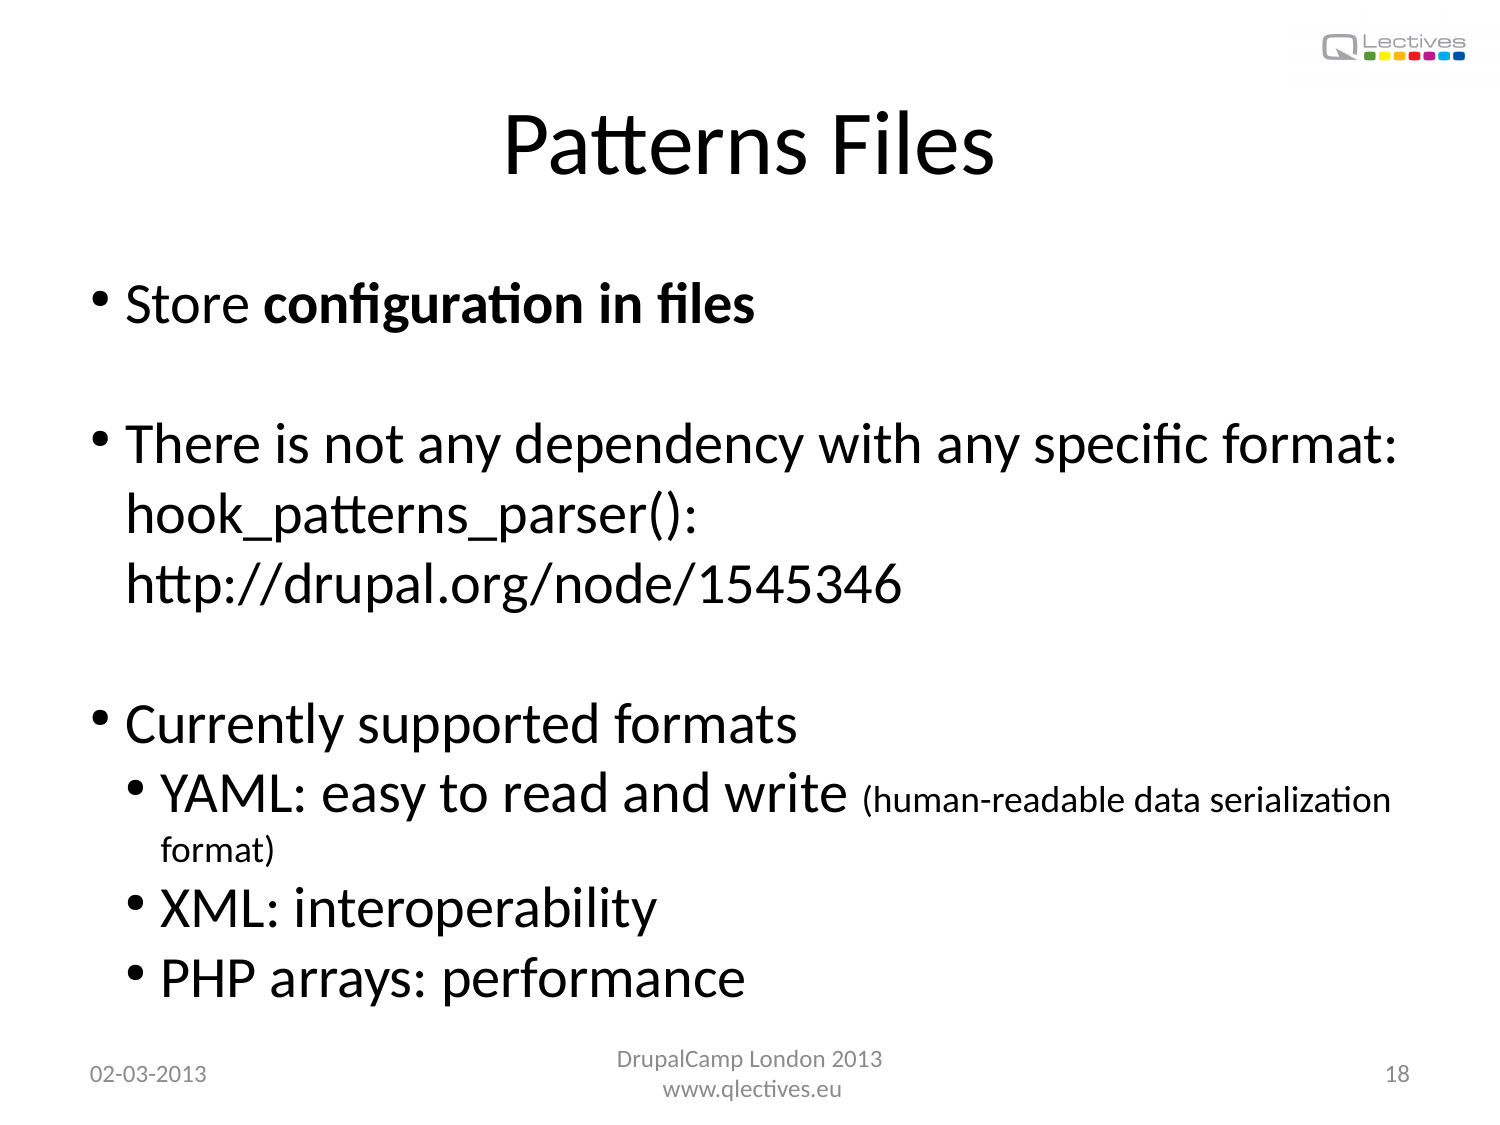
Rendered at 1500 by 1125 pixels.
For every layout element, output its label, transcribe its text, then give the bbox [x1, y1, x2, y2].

text_box Patterns Files [74, 44, 1425, 233]
text_box Store configuration in files There is not any dependency with any specific format: hook_patterns_parser(): http://drupal.org/node/1545346 Currently supported formats YAML: easy to read and write (human-readable data serialization format) XML: interoperability PHP arrays: performance [75, 187, 1425, 979]
text_box DrupalCamp London 2013 www.qlectives.eu [512, 1042, 988, 1103]
text_box 02-03-2013 [74, 1042, 425, 1103]
text_box <number> [1074, 1042, 1425, 1103]
picture [1288, 9, 1500, 90]
